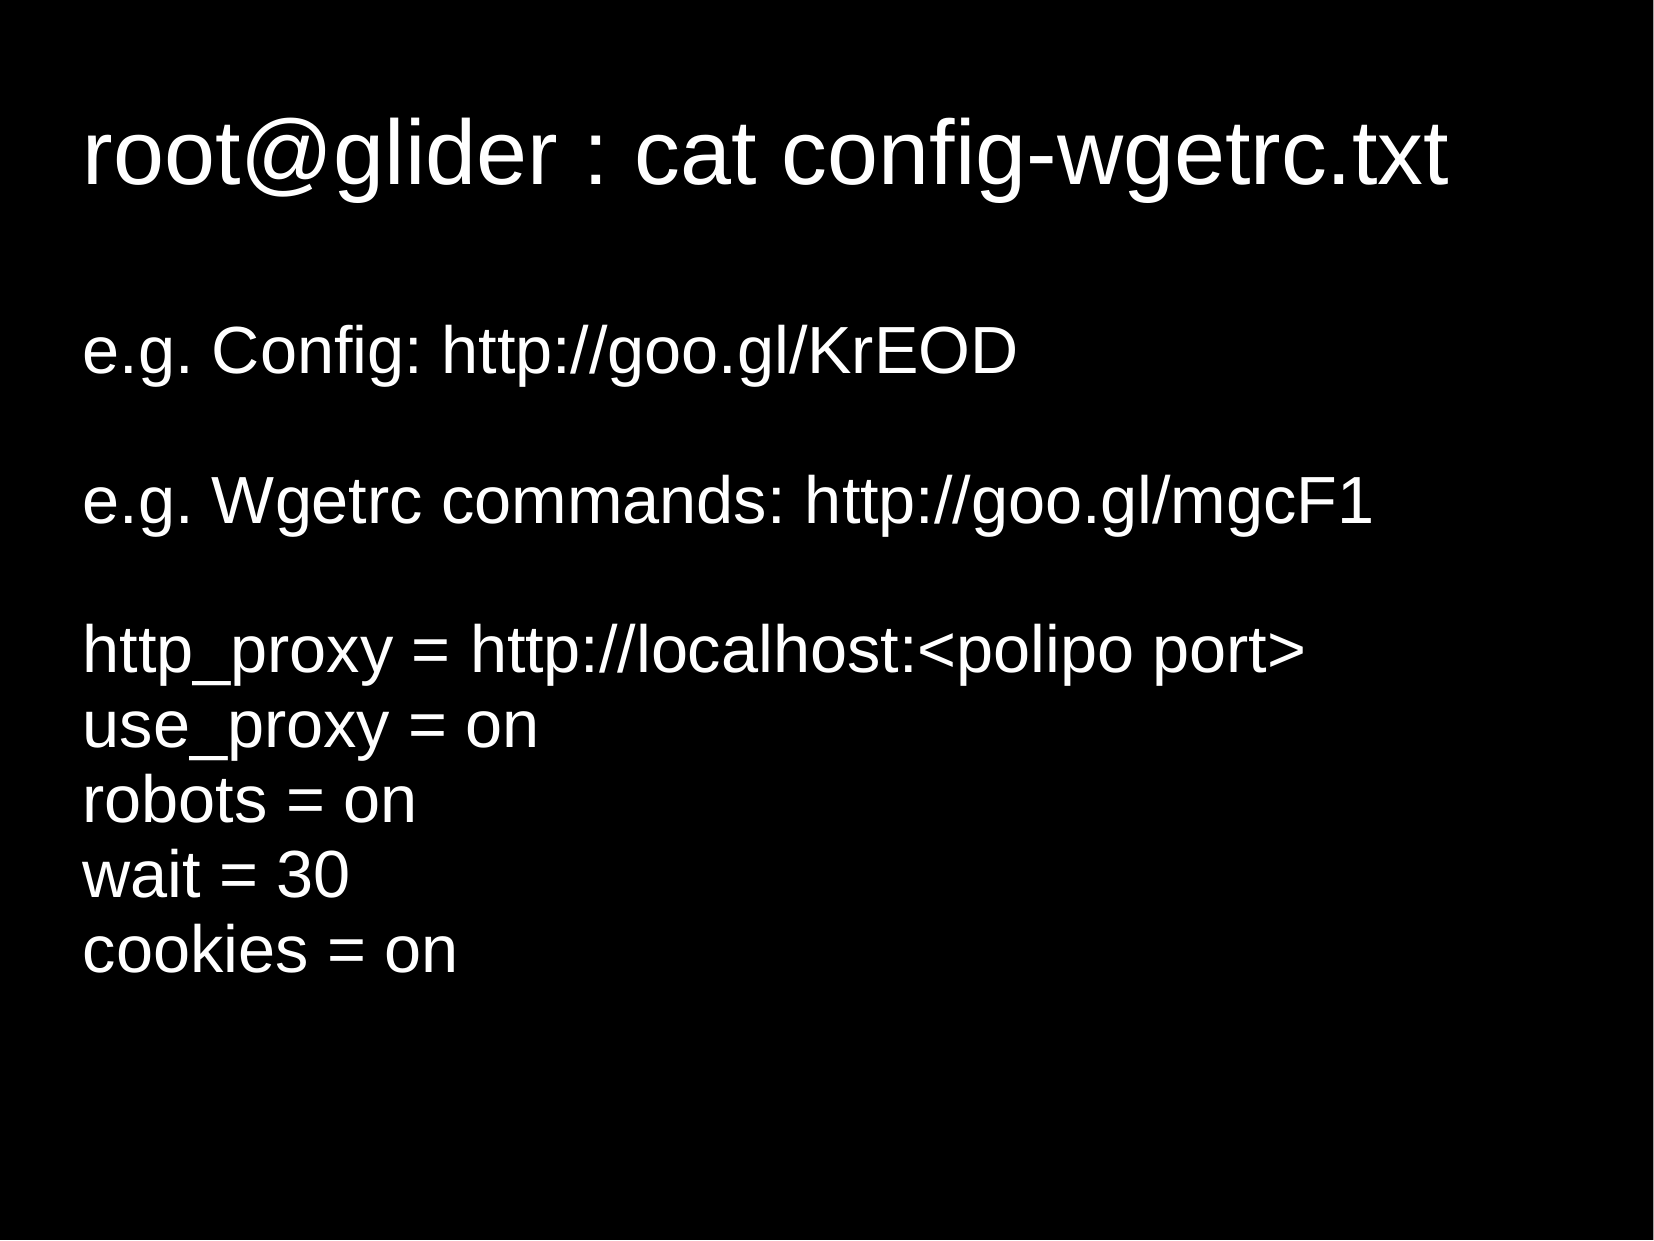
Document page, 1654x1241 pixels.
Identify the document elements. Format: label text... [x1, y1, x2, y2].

title root@glider : cat config-wgetrc.txt [82, 49, 1571, 257]
subtitle e.g. Config: http://goo.gl/KrEOD e.g. Wgetrc commands: http://goo.gl/mgcF1 http_proxy = http://localhost:<polipo port> use_proxy = on robots = on wait = 30 cookies = on [82, 290, 1571, 1010]
